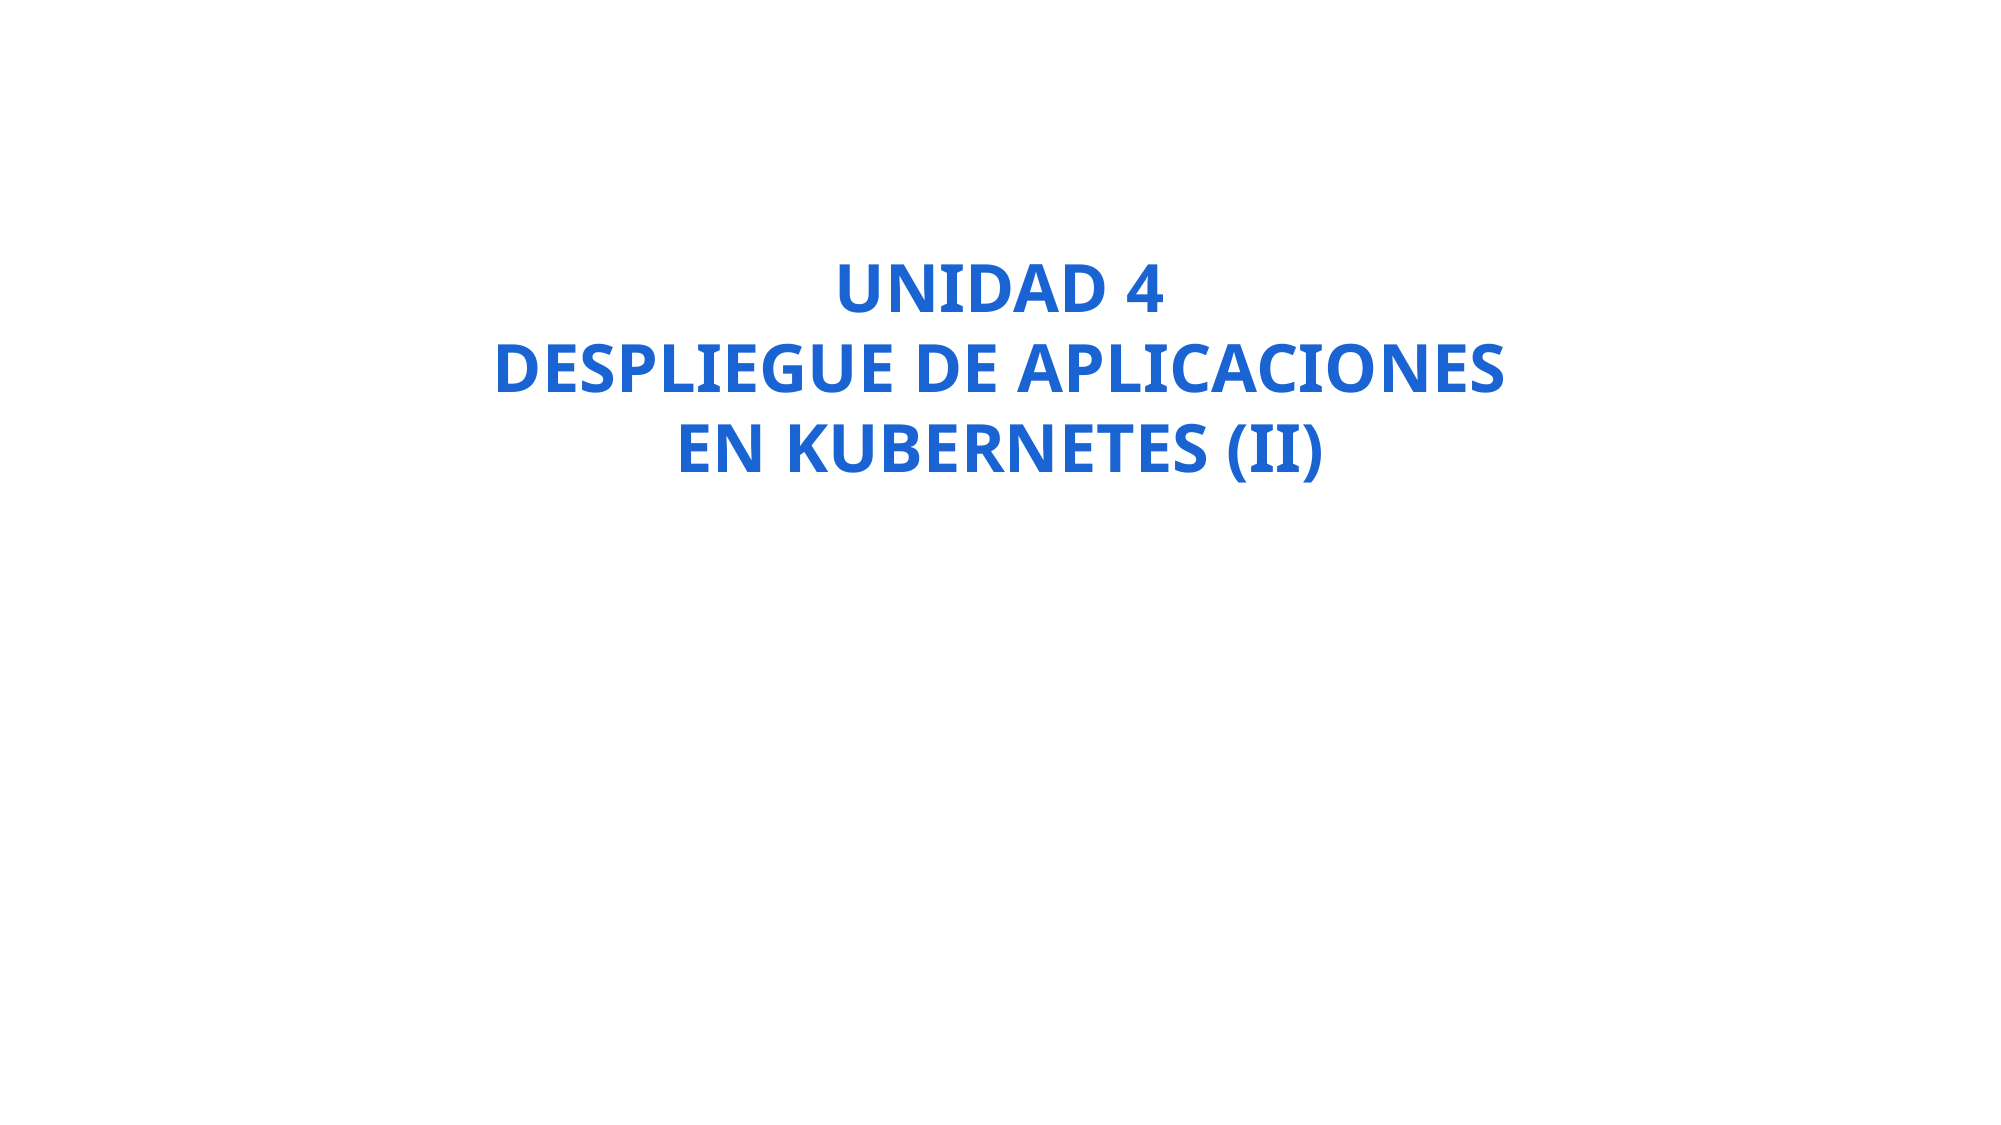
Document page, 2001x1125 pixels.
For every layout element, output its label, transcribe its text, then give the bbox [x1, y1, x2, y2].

text_box UNIDAD 4 DESPLIEGUE DE APLICACIONES EN KUBERNETES (II) [461, 200, 1539, 531]
